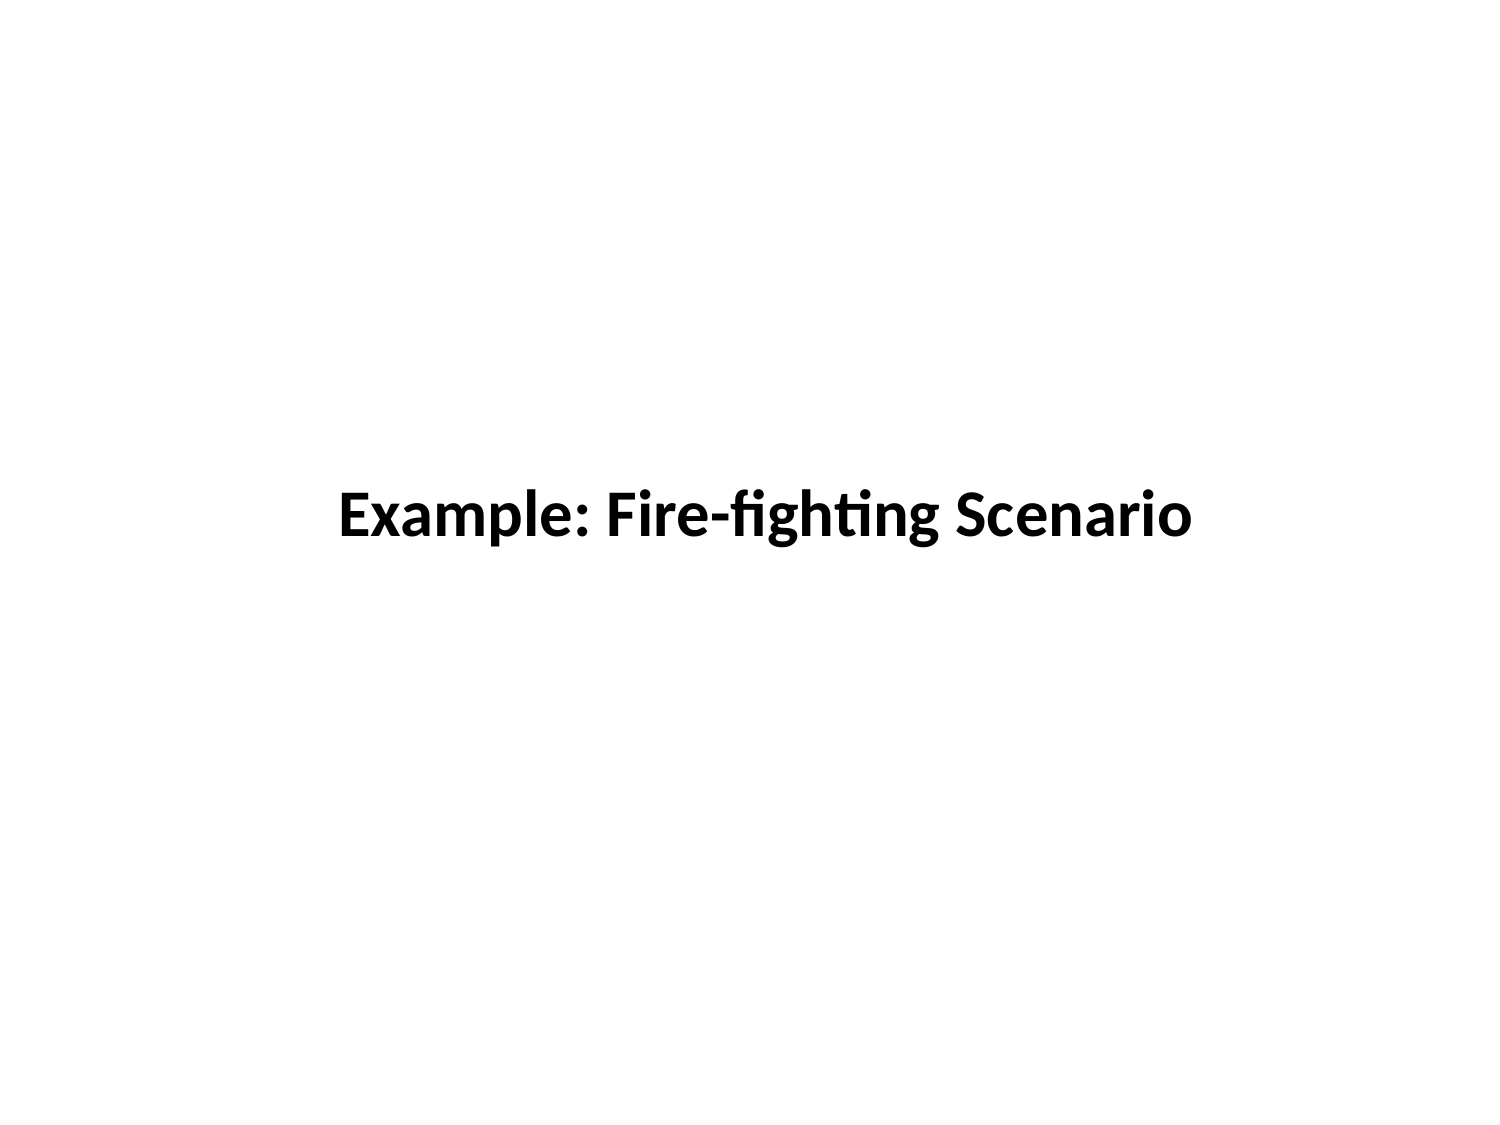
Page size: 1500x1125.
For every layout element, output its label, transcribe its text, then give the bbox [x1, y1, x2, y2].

text_box Example: Fire-fighting Scenario [323, 462, 1210, 558]
